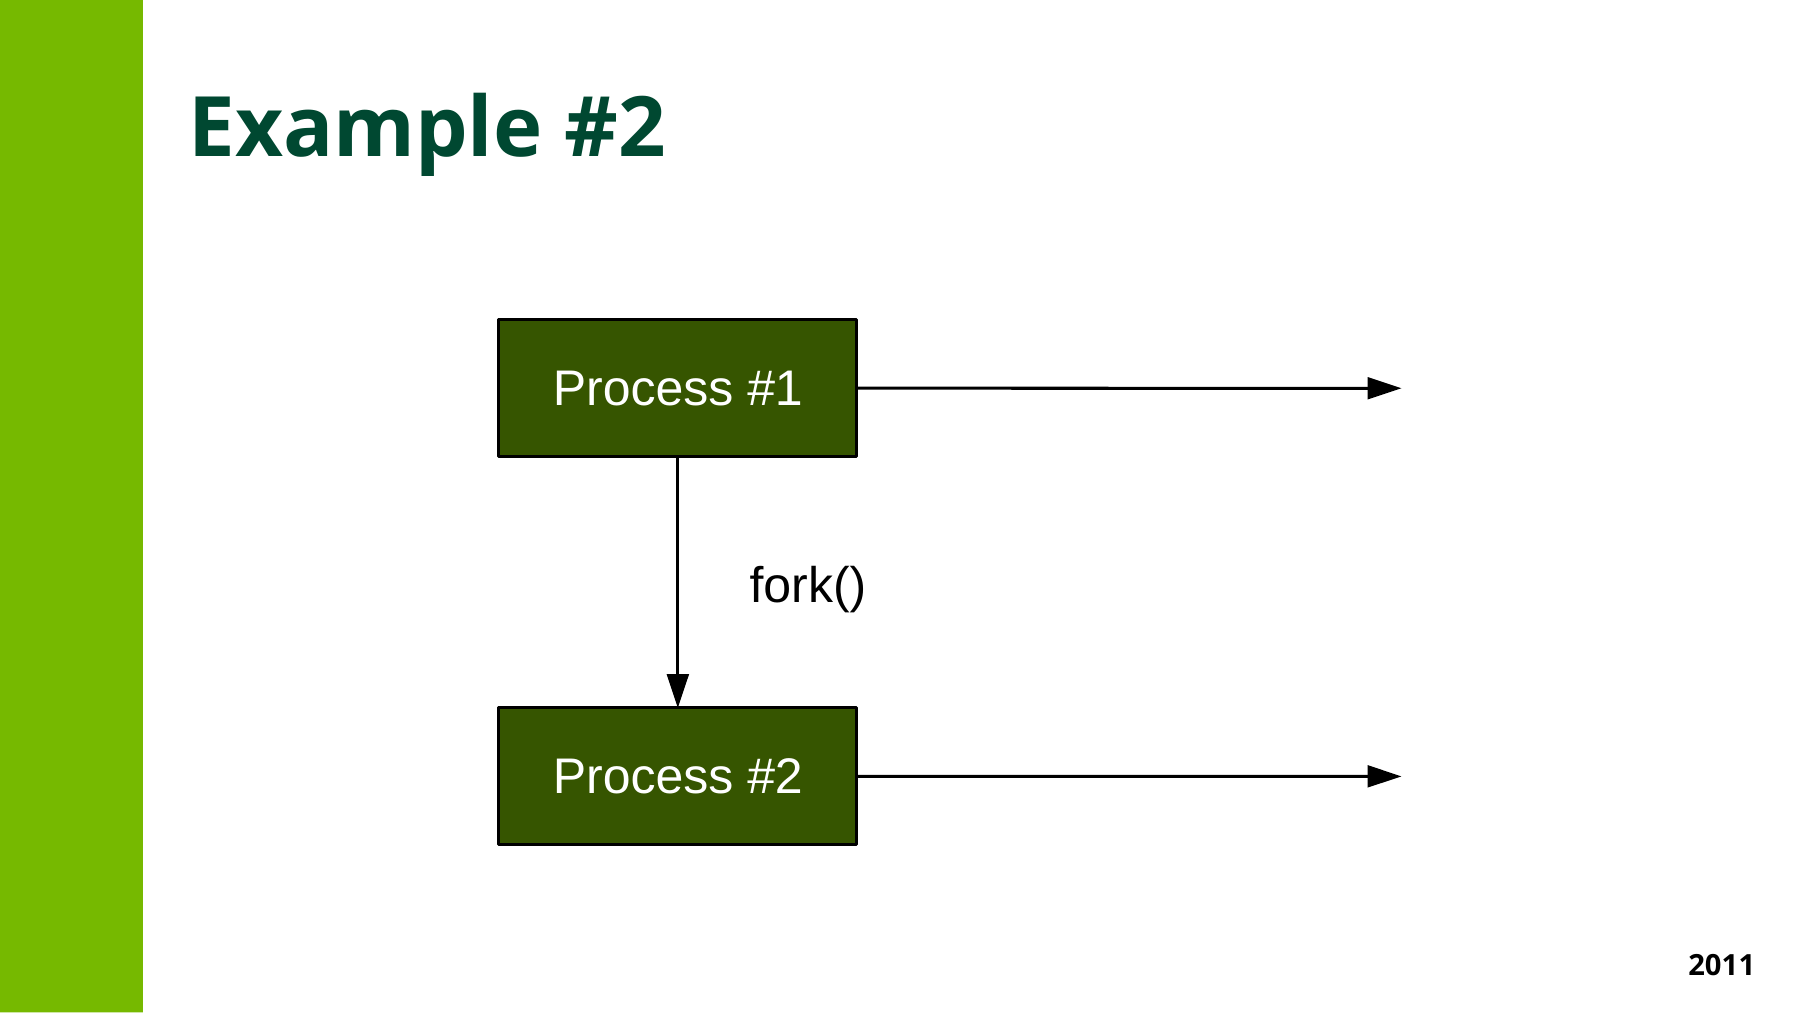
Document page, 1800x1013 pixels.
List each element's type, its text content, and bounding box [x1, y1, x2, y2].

title Example #2 [188, 40, 1733, 211]
text_box Process #2 [498, 707, 857, 845]
text_box fork() [734, 549, 918, 621]
text_box Process #1 [498, 319, 857, 457]
